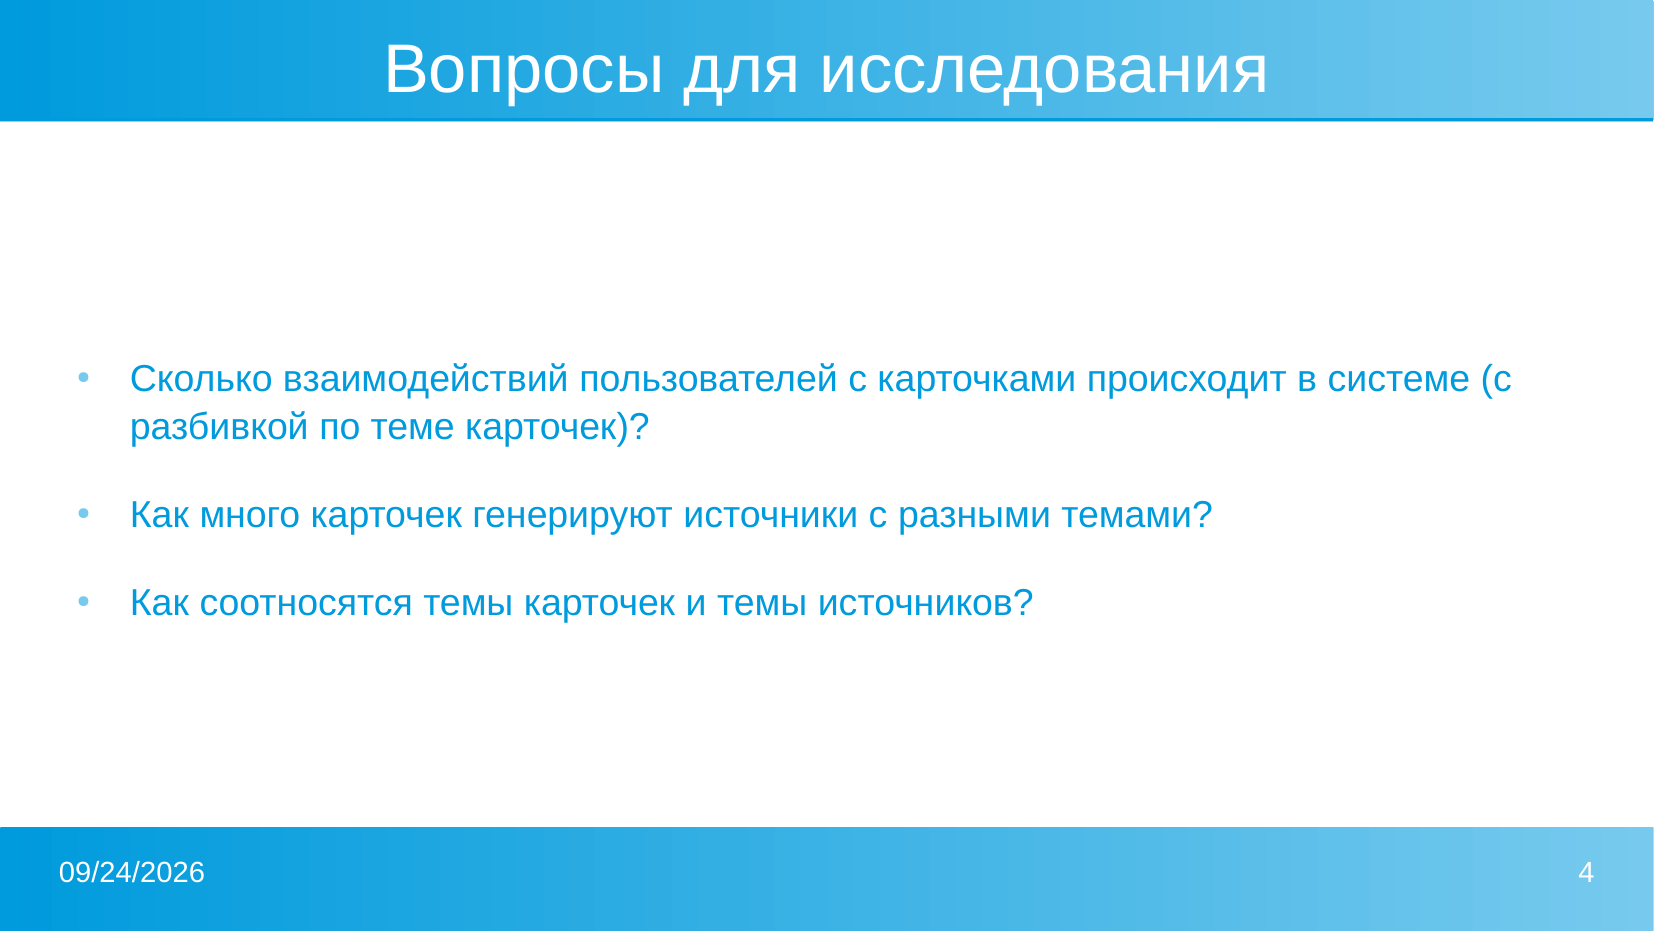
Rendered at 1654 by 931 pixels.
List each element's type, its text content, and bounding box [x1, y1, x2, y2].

title Вопросы для исследования [59, 29, 1595, 108]
list Сколько взаимодействий пользователей с карточками происходит в системе (с разбивкой по теме карточек)? Как много карточек генерируют источники с разными темами? Как соотносятся темы карточек и темы источников? [59, 225, 1595, 751]
